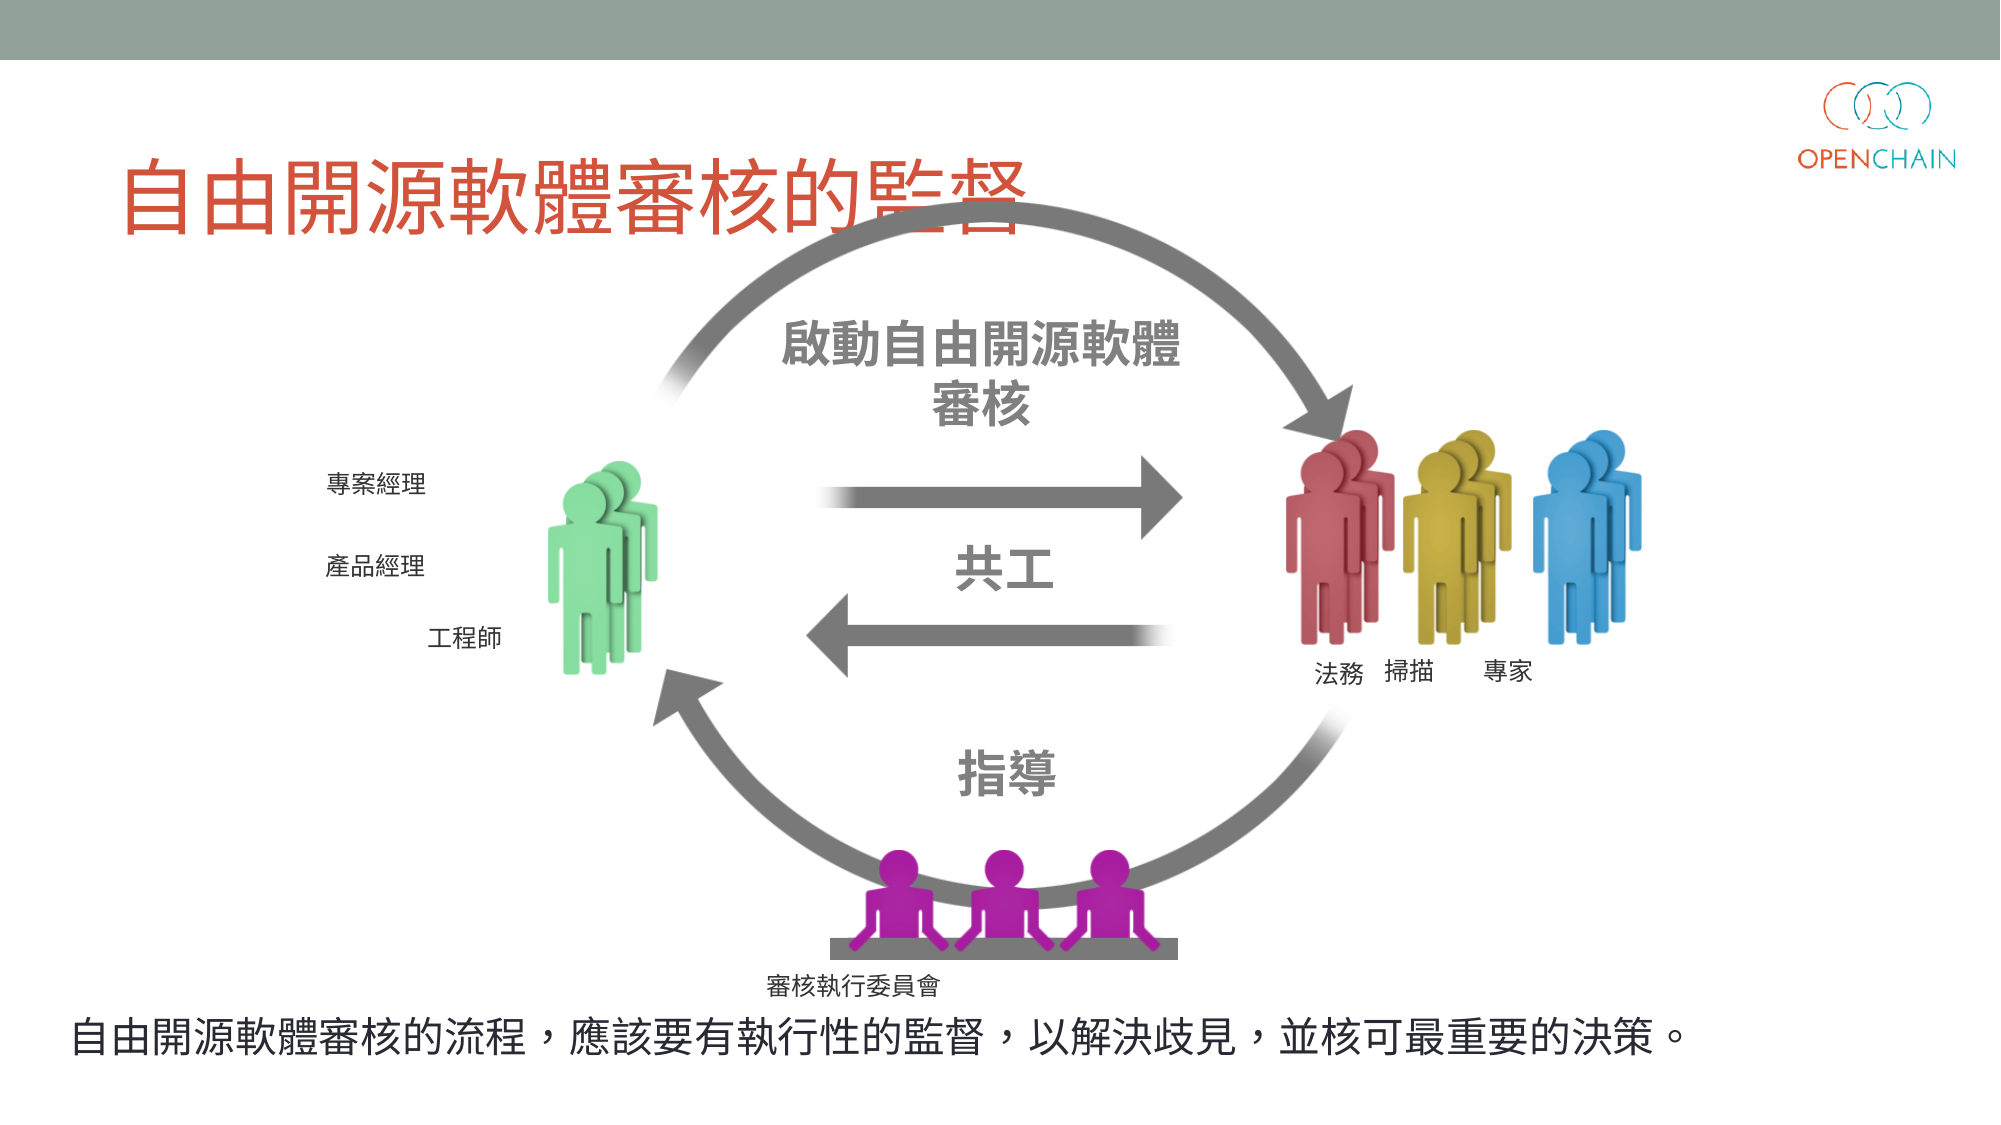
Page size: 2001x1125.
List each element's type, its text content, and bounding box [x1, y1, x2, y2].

text_box 掃描 [1369, 648, 1468, 694]
text_box 工程師 [400, 614, 535, 661]
title 自由開源軟體審核的監督 [99, 87, 1900, 251]
picture [652, 201, 1395, 645]
text_box 啟動自由開源軟體審核 [749, 305, 1213, 442]
text_box 專案經理 [311, 461, 545, 507]
text_box 指導 [885, 735, 1130, 811]
picture [812, 455, 1183, 540]
text_box 共工 [930, 530, 1080, 606]
text_box 自由開源軟體審核的流程，應該要有執行性的監督，以解決歧見，並核可最重要的決策。 [53, 1002, 1927, 1118]
picture [1403, 430, 1512, 645]
text_box 專家 [1468, 648, 1622, 694]
text_box 產品經理 [310, 542, 535, 588]
text_box 審核執行委員會 [751, 963, 1106, 1009]
picture [1533, 430, 1642, 645]
text_box 法務 [1299, 650, 1391, 697]
picture [548, 461, 1354, 960]
